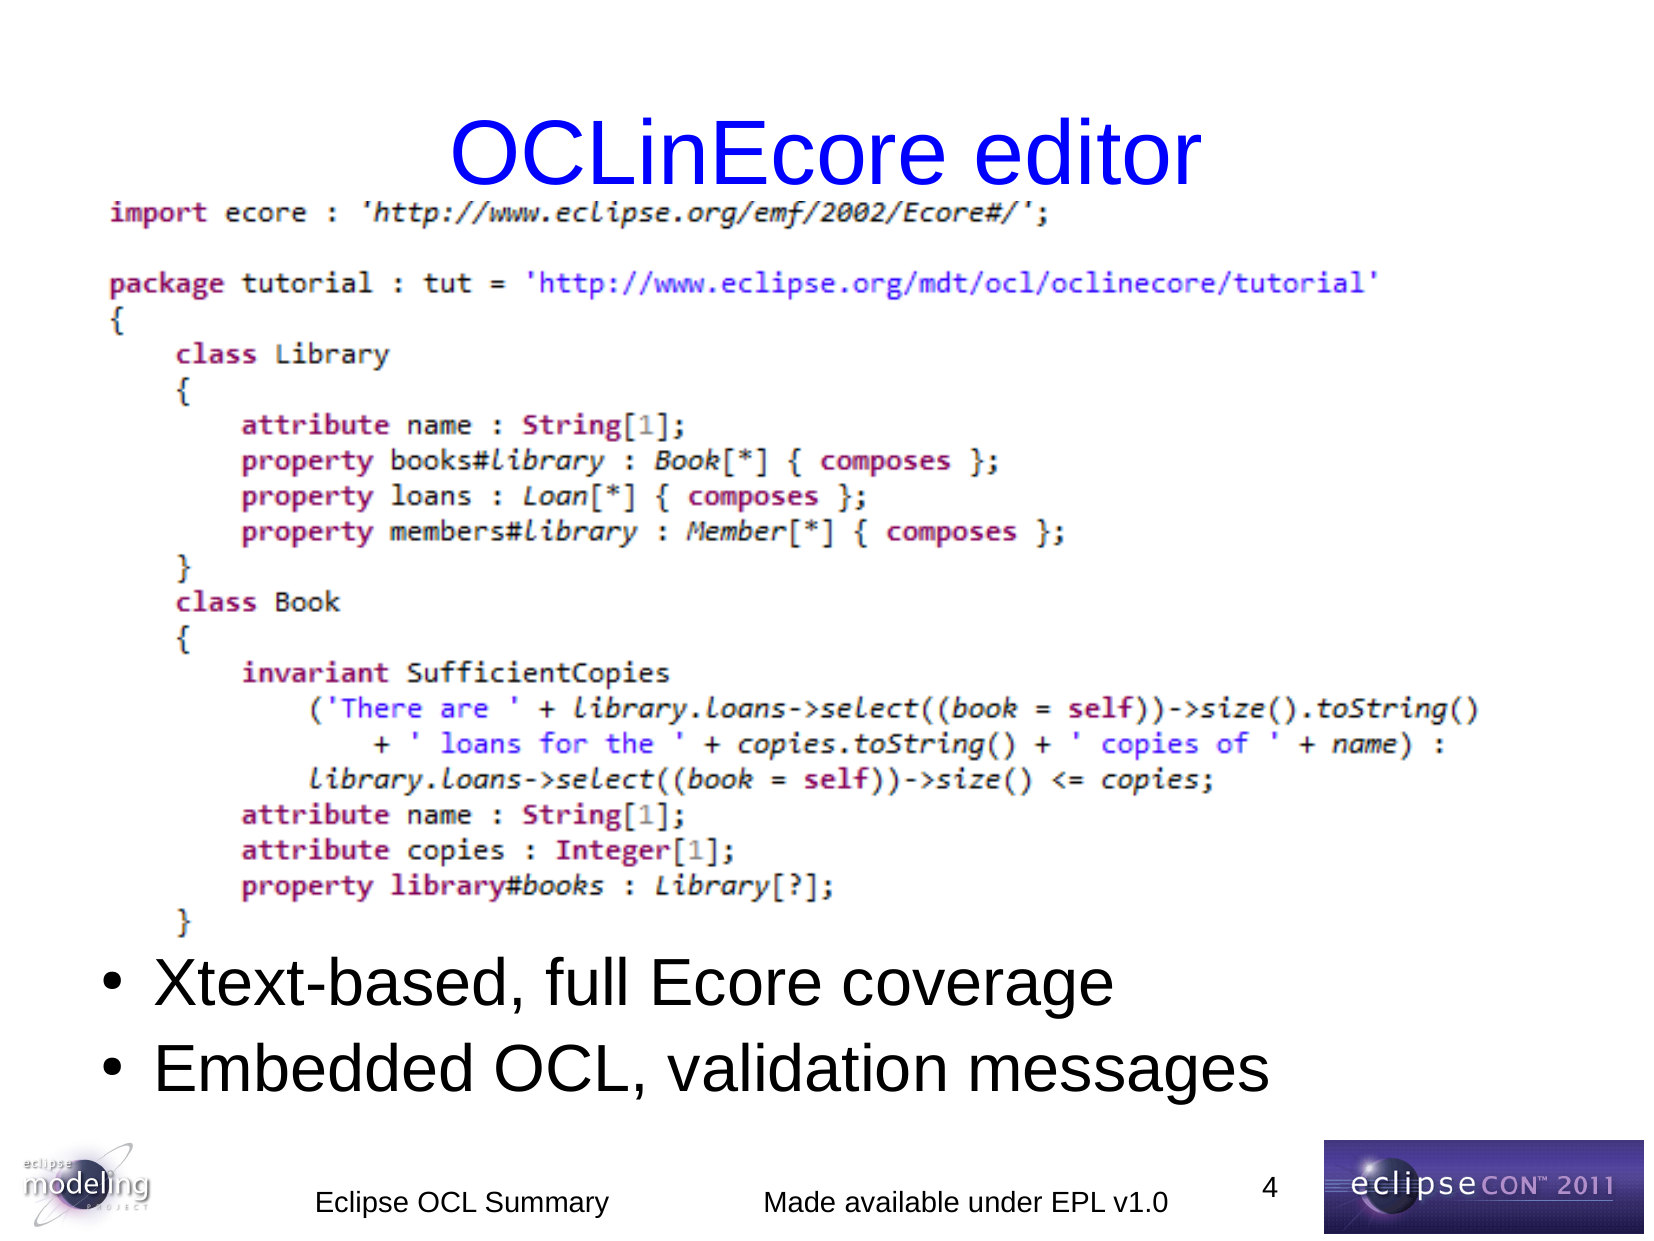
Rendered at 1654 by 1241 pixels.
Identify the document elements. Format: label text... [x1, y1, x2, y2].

picture [9, 1136, 156, 1235]
picture [1324, 1140, 1644, 1234]
list Xtext-based, full Ecore coverage Embedded OCL, validation messages [82, 944, 1571, 1109]
title OCLinEcore editor [82, 49, 1571, 257]
picture [105, 201, 1538, 945]
